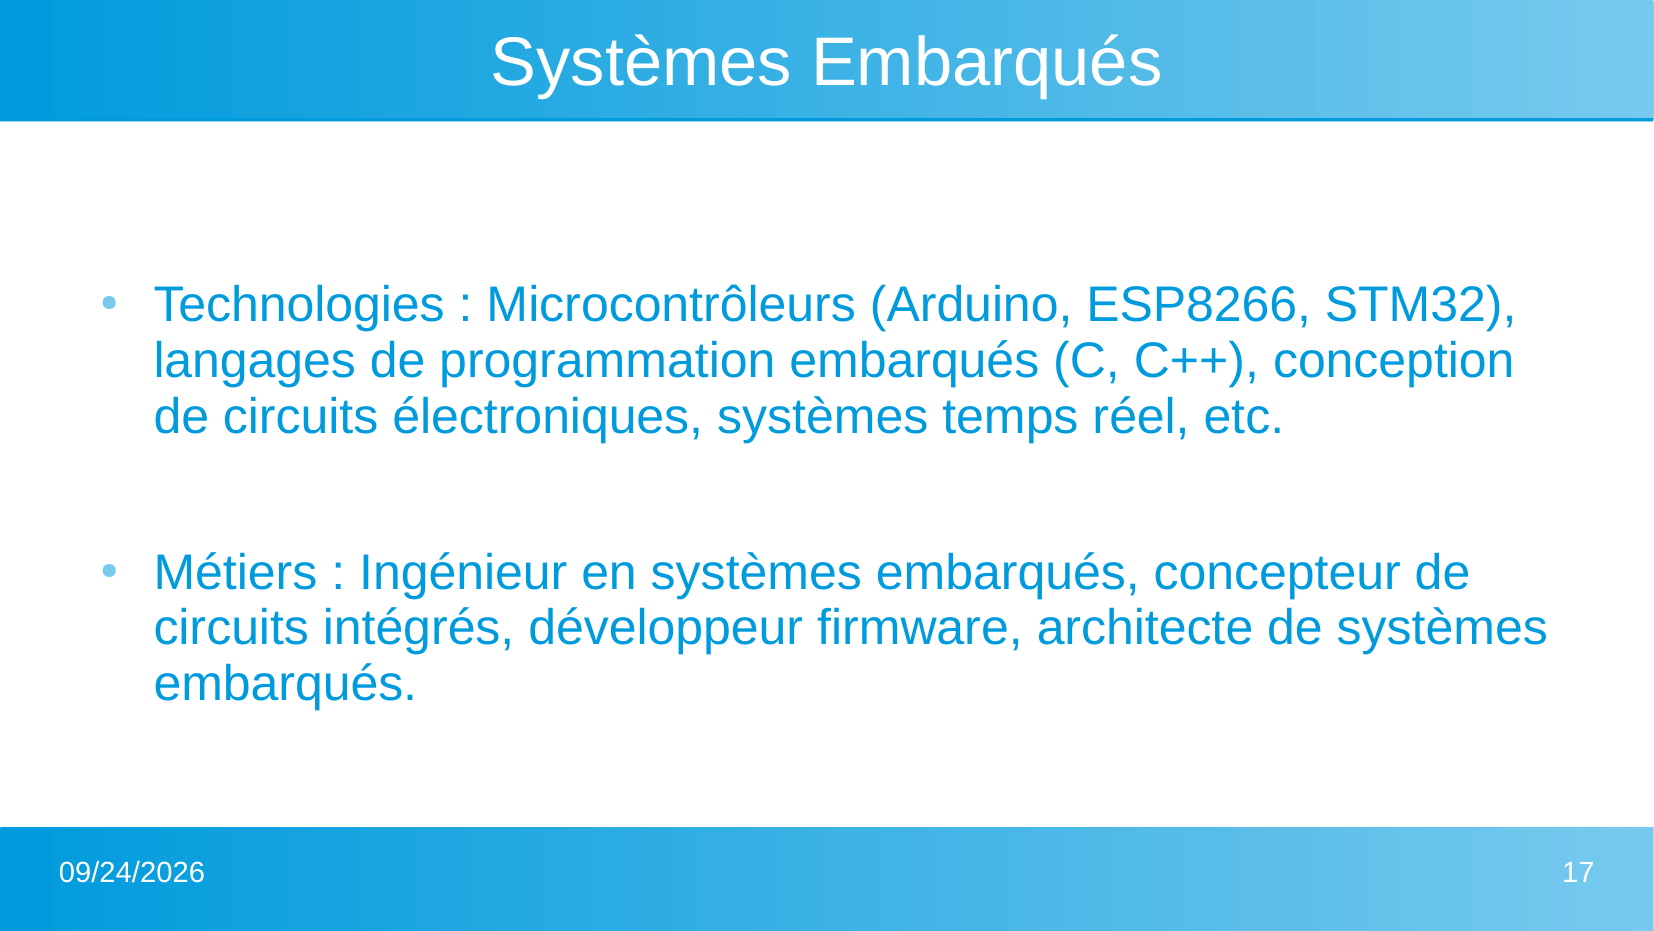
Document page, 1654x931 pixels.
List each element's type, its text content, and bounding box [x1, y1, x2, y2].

list Technologies : Microcontrôleurs (Arduino, ESP8266, STM32), langages de programmation embarqués (C, C++), conception de circuits électroniques, systèmes temps réel, etc. Métiers : Ingénieur en systèmes embarqués, concepteur de circuits intégrés, développeur firmware, architecte de systèmes embarqués. [82, 276, 1571, 817]
title Systèmes Embarqués [82, 0, 1571, 140]
